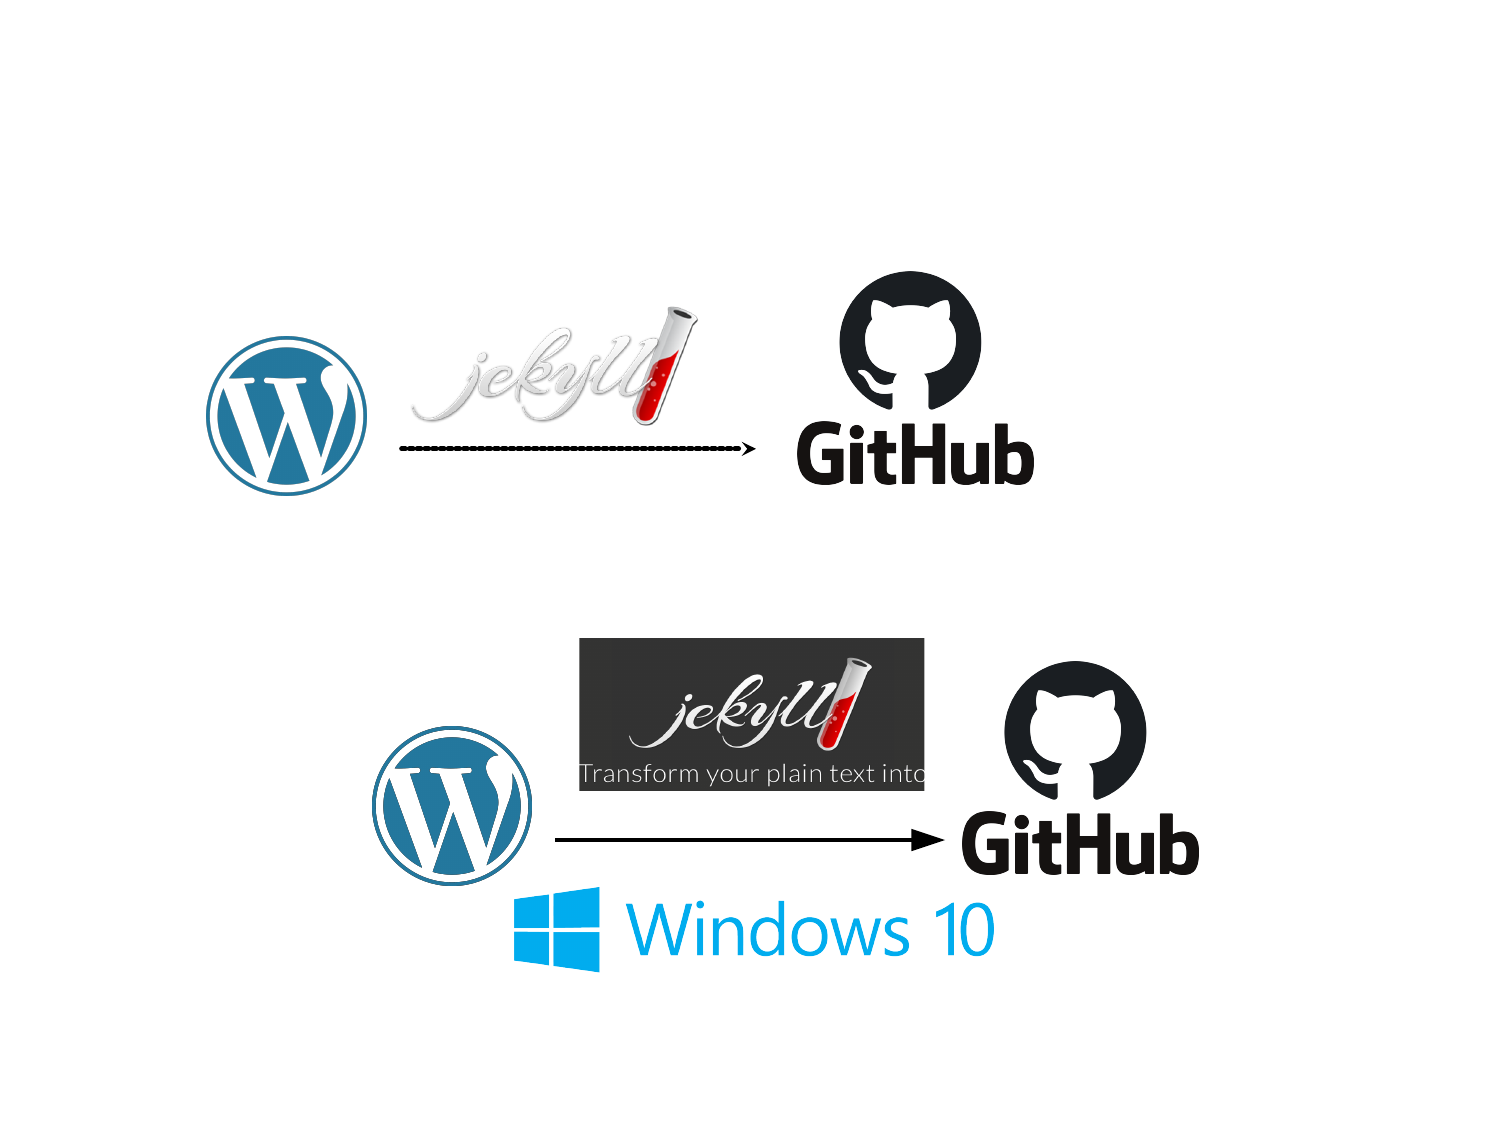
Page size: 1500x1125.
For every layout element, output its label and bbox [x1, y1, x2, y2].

picture [797, 271, 1034, 485]
picture [206, 336, 367, 496]
picture [372, 661, 1199, 986]
picture [401, 295, 709, 437]
picture [579, 638, 925, 791]
text_box [360, 630, 1216, 991]
